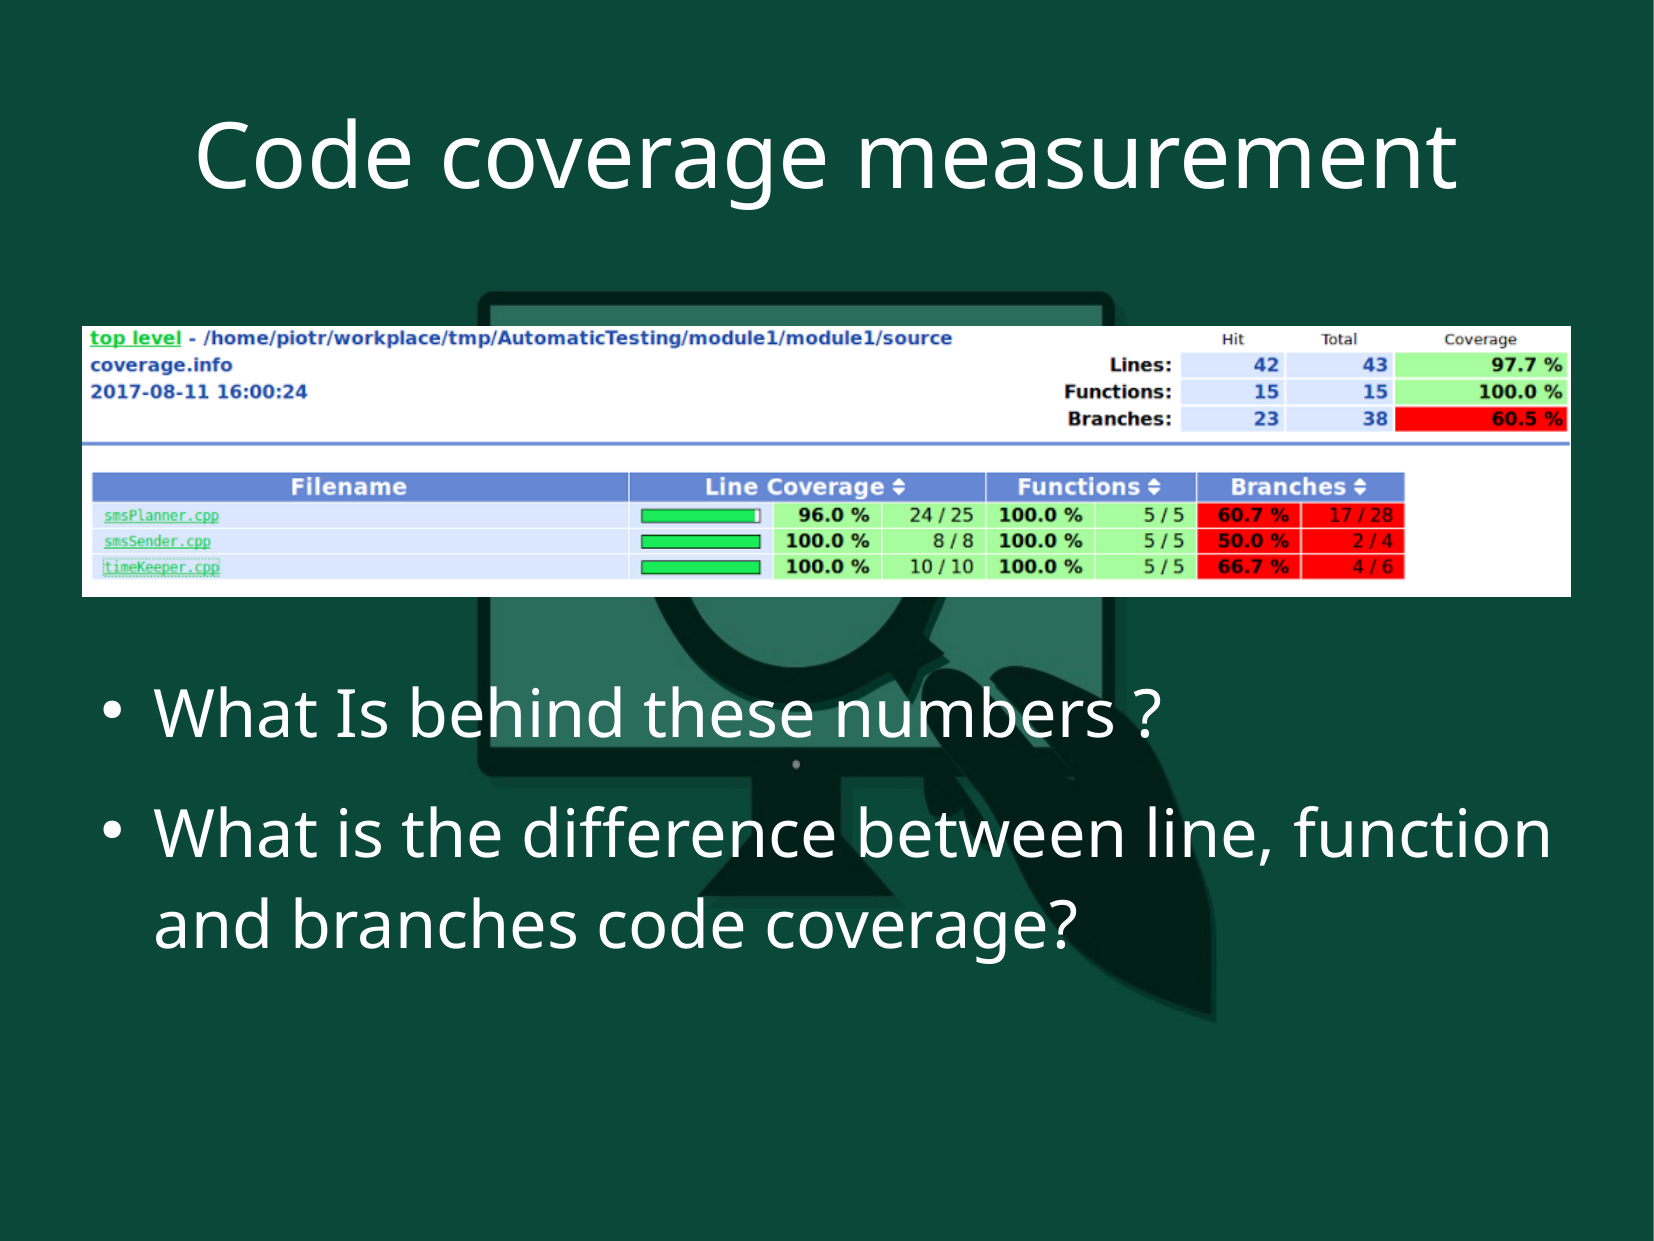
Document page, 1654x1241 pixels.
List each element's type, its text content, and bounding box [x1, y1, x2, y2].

list What Is behind these numbers ? What is the difference between line, function and branches code coverage? [82, 665, 1571, 1009]
picture [0, 0, 1654, 1241]
title Code coverage measurement [82, 49, 1571, 257]
